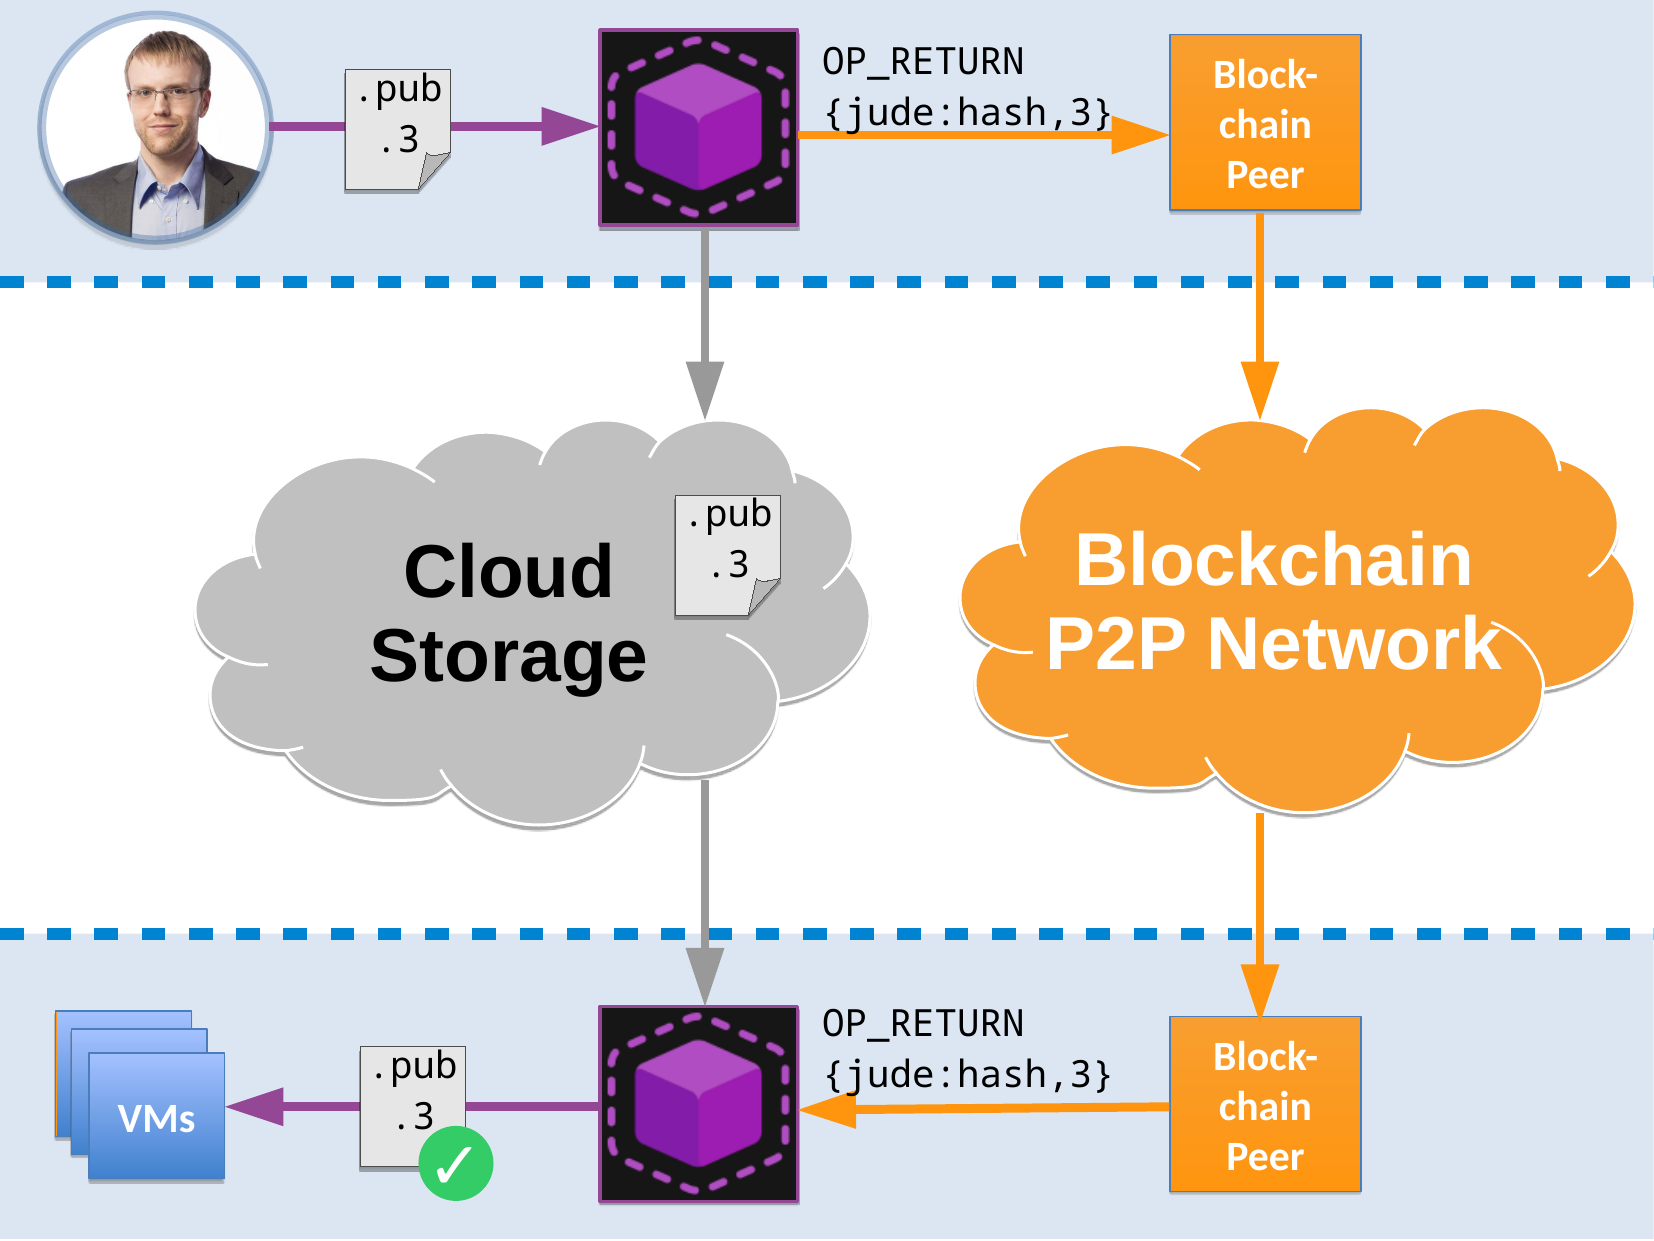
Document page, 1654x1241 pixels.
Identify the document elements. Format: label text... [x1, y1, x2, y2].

text_box VMs [55, 1010, 192, 1137]
text_box Blockchain P2P Network [960, 407, 1636, 813]
text_box .pub .3 [360, 1046, 466, 1167]
text_box VMs [71, 1028, 208, 1155]
text_box Cloud Storage [195, 420, 871, 826]
text_box .pub .3 [675, 495, 781, 616]
text_box Block-chain Peer [1170, 1016, 1362, 1192]
text_box ✓ [418, 1125, 494, 1201]
text_box .pub .3 [345, 69, 451, 190]
text_box Block-chain Peer [1170, 34, 1362, 210]
text_box [0, 0, 1654, 283]
text_box OP_RETURN {jude:hash,3} [807, 26, 1168, 173]
text_box [0, 933, 1654, 1239]
text_box OP_RETURN {jude:hash,3} [807, 989, 1168, 1135]
text_box VMs [88, 1053, 225, 1179]
